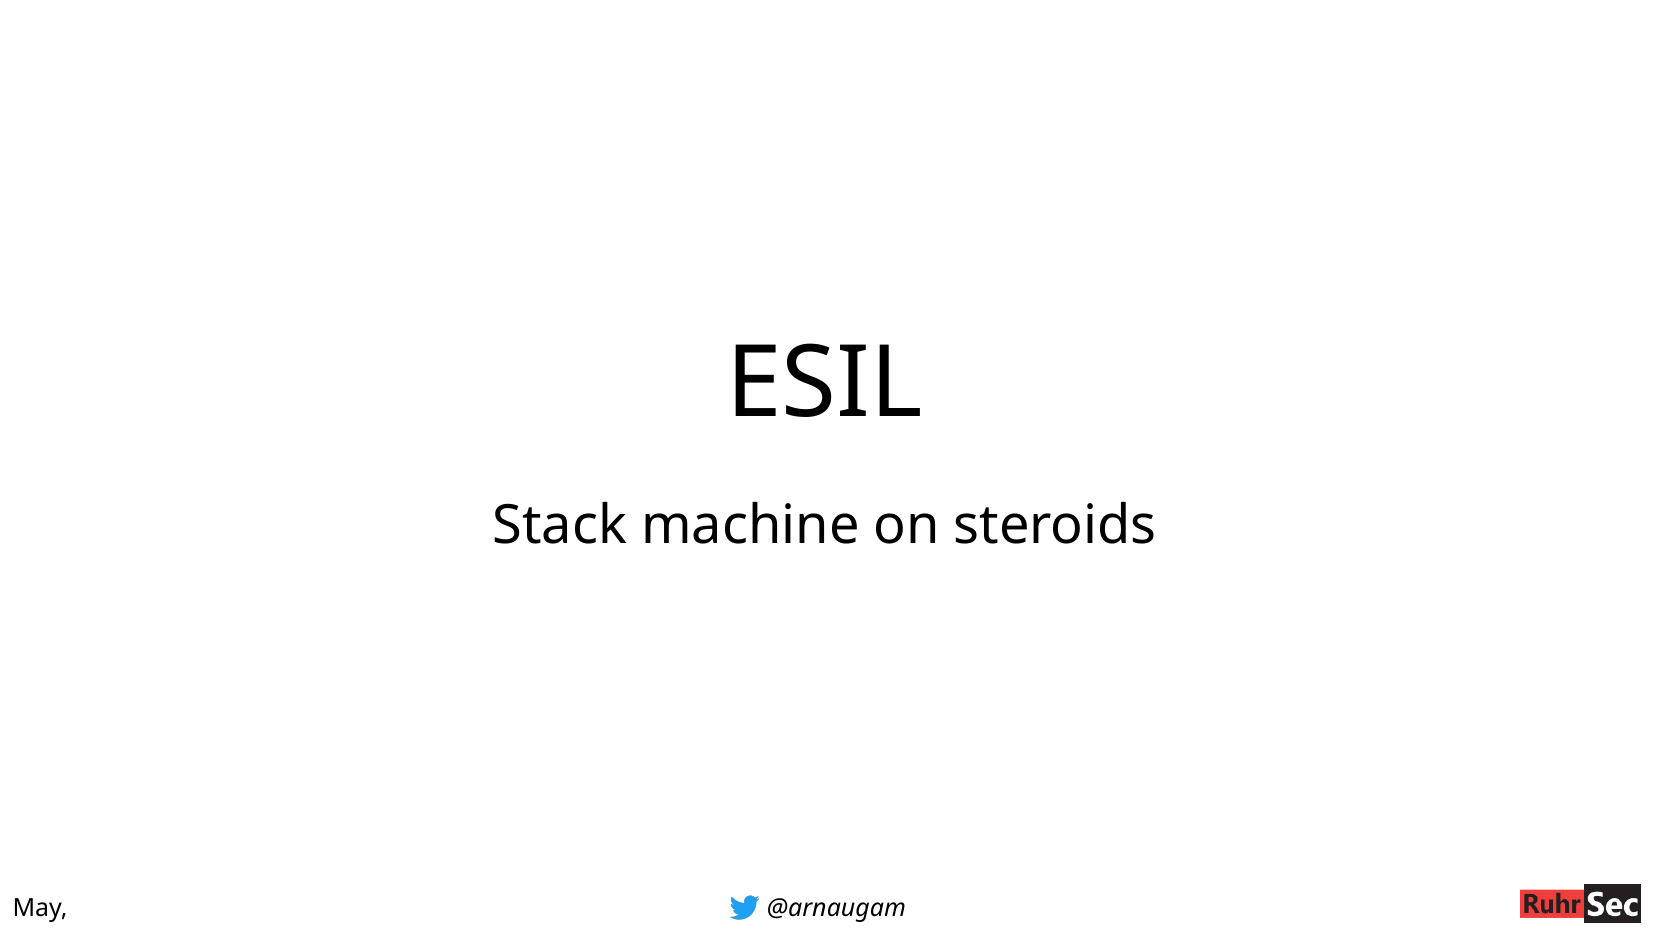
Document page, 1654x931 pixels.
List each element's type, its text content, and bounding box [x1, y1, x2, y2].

title ESIL [150, 300, 1501, 444]
picture [721, 884, 768, 931]
title Stack machine on steroids [150, 444, 1501, 601]
picture [1520, 884, 1641, 923]
